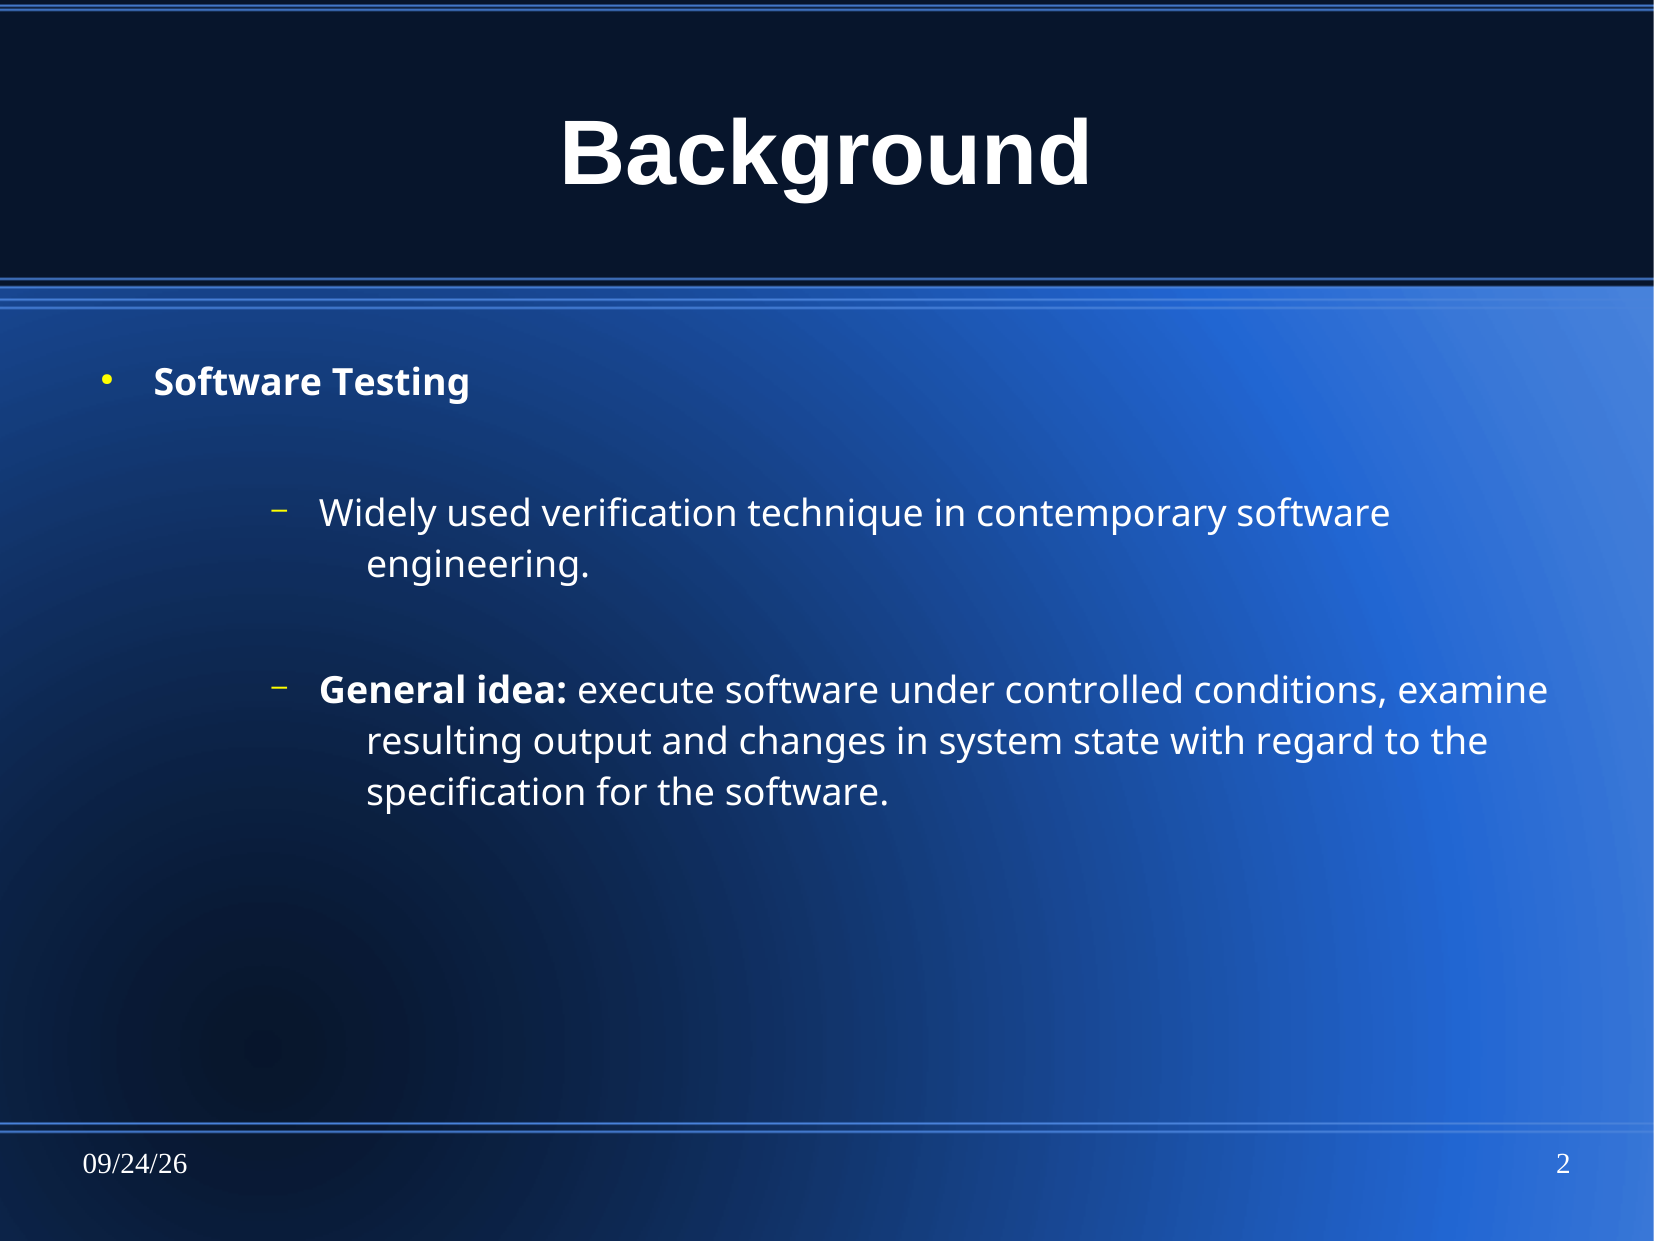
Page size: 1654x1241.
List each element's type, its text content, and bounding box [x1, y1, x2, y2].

title Background [82, 49, 1571, 257]
picture [0, 0, 1654, 1241]
list Software Testing Widely used verification technique in contemporary software engineering. General idea: execute software under controlled conditions, examine resulting output and changes in system state with regard to the specification for the software. [82, 355, 1571, 1075]
